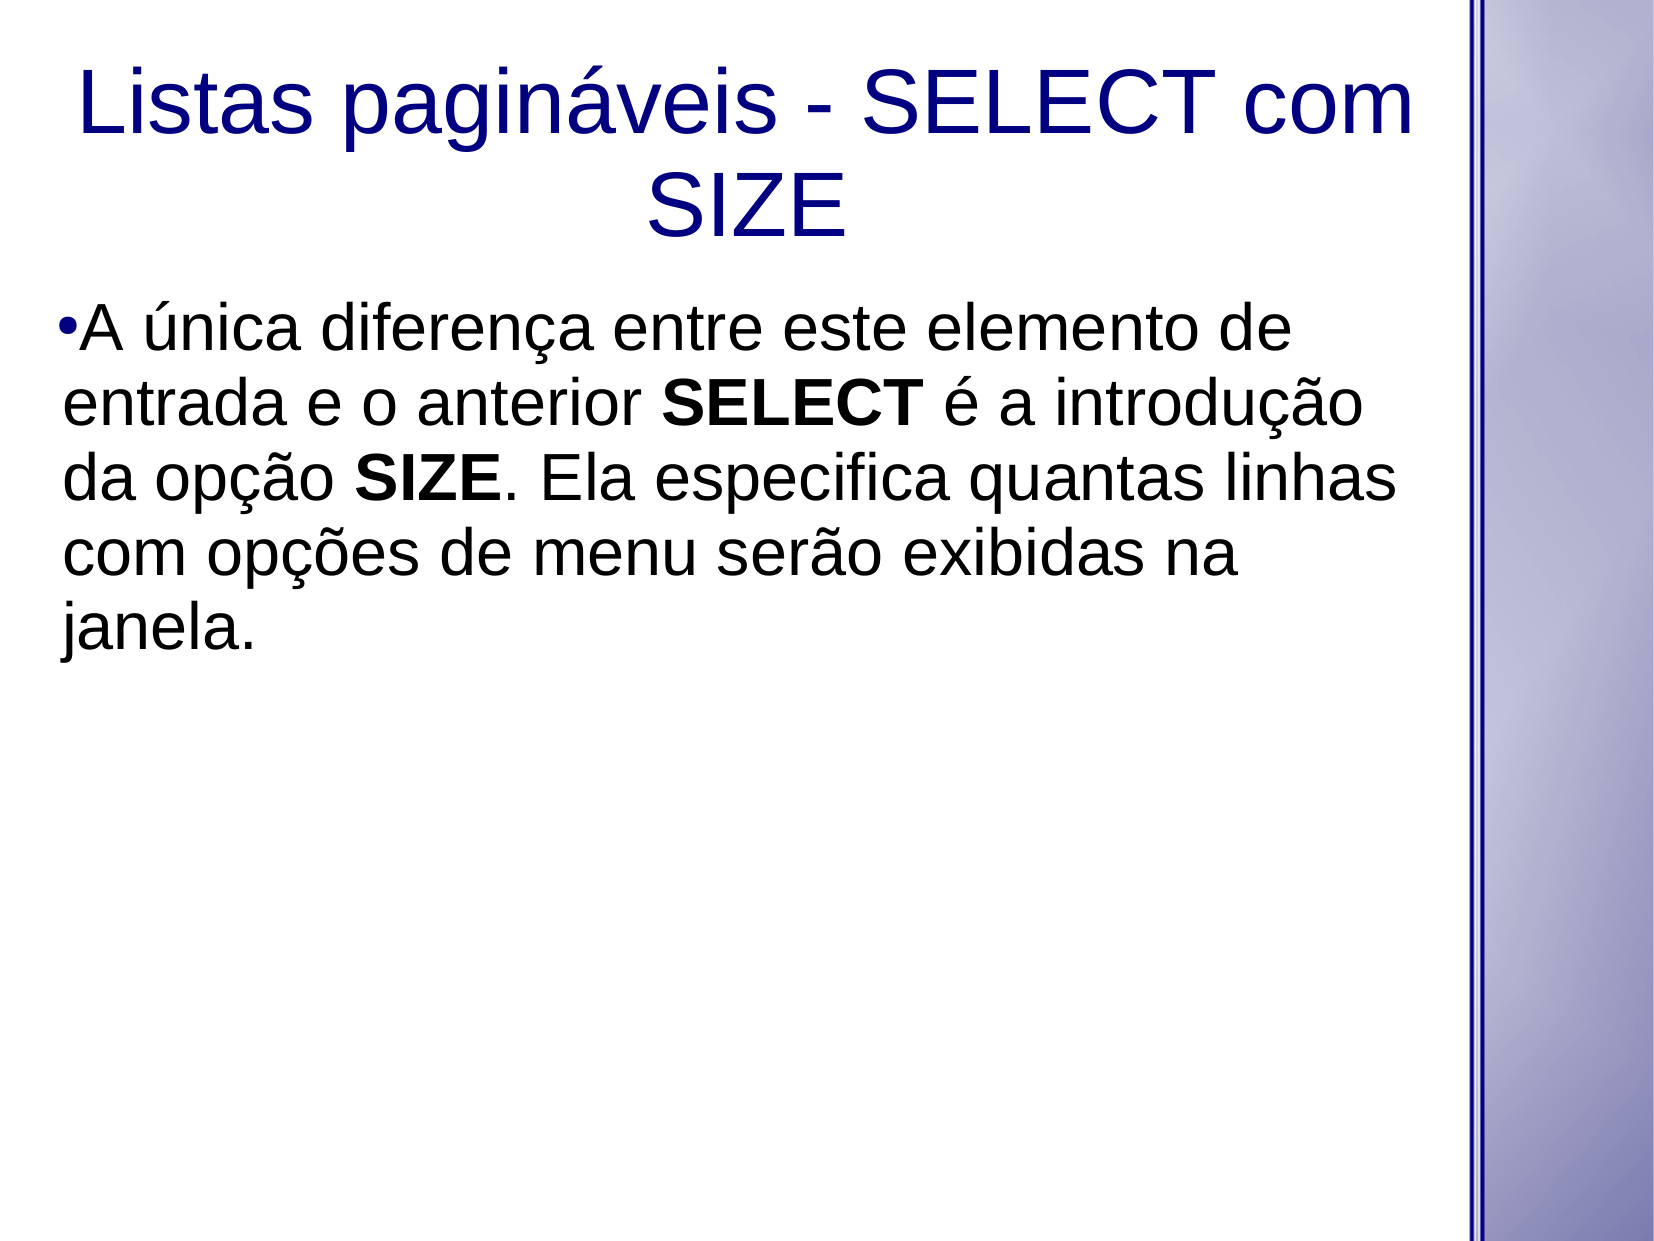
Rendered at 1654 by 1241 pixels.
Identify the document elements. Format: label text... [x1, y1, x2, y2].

title Listas pagináveis - SELECT com SIZE [47, 49, 1447, 257]
list A única diferença entre este elemento de entrada e o anterior SELECT é a introdução da opção SIZE. Ela especifica quantas linhas com opções de menu serão exibidas na janela. [47, 290, 1447, 1109]
picture [0, 0, 1654, 1241]
